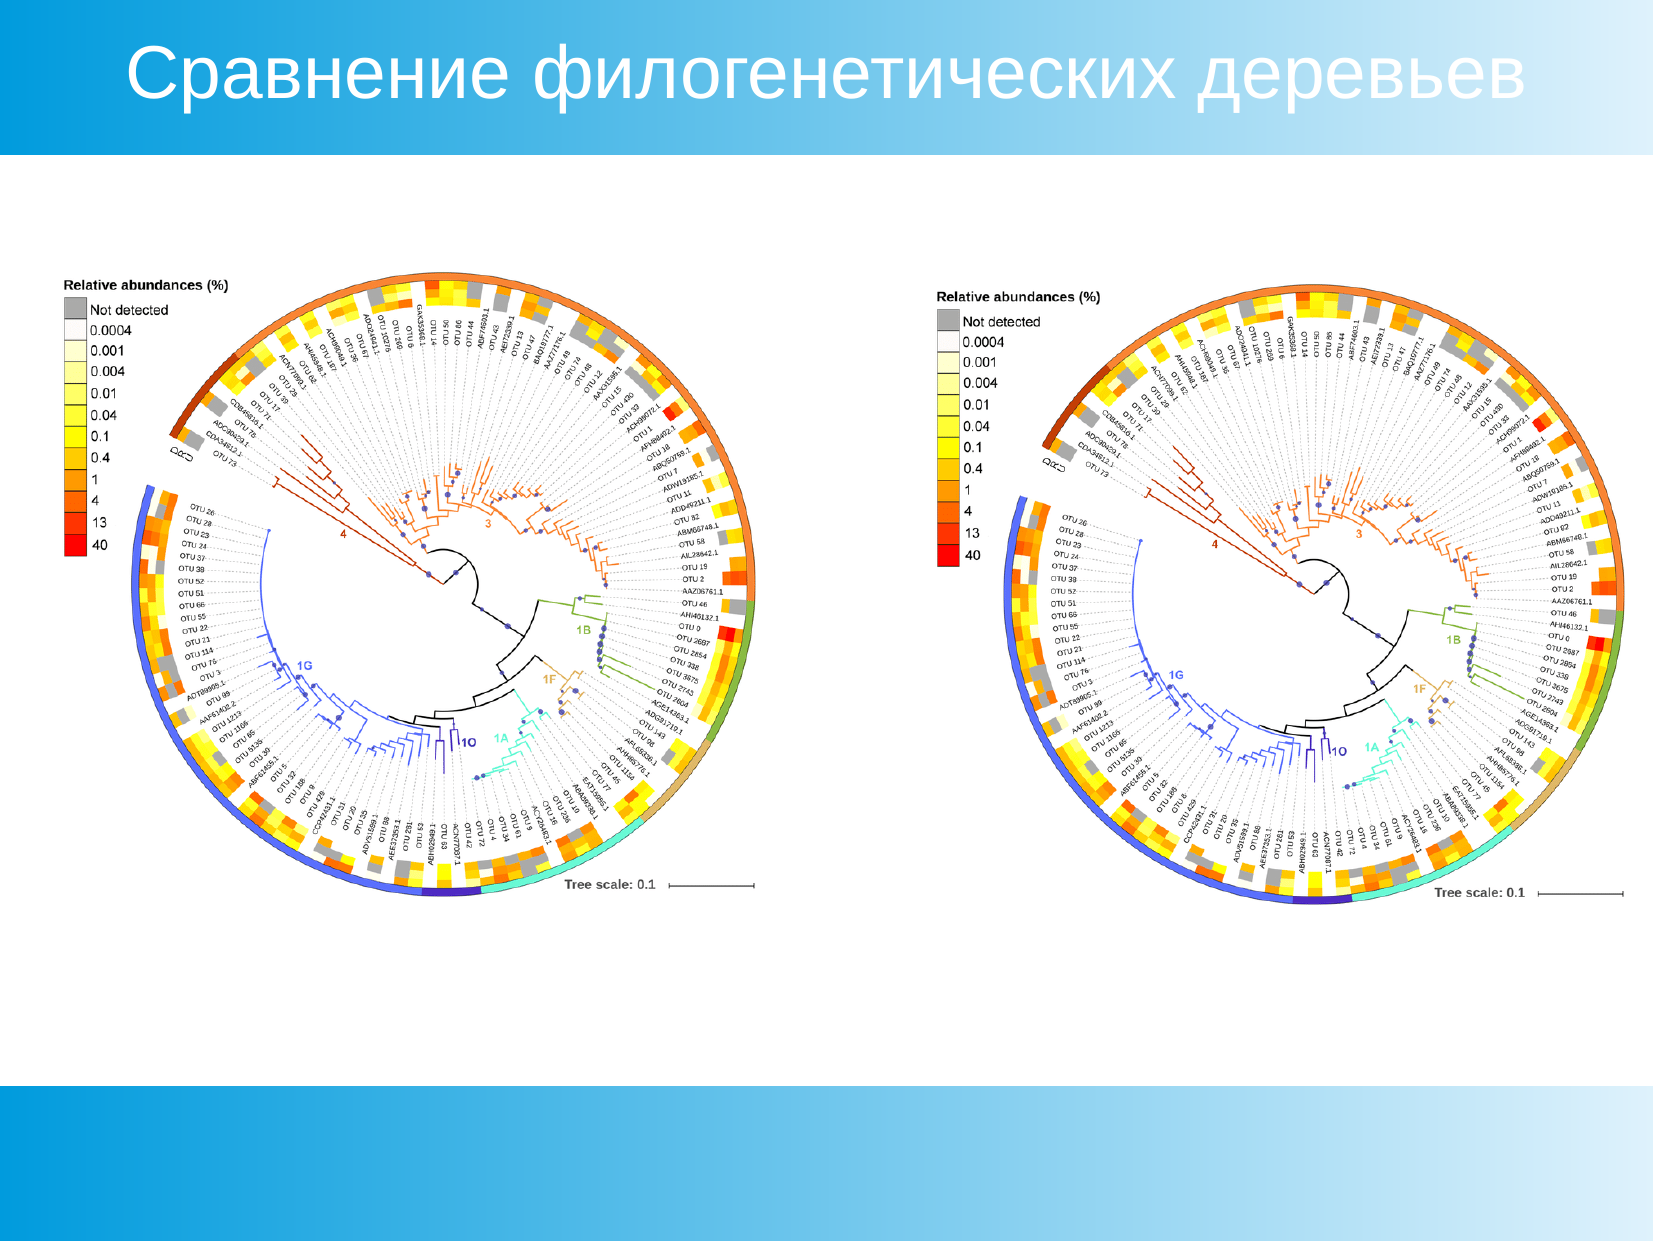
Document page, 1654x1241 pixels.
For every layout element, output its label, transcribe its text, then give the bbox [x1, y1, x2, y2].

picture [60, 271, 756, 897]
title Сравнение филогенетических деревьев [82, 19, 1571, 125]
picture [933, 283, 1625, 905]
